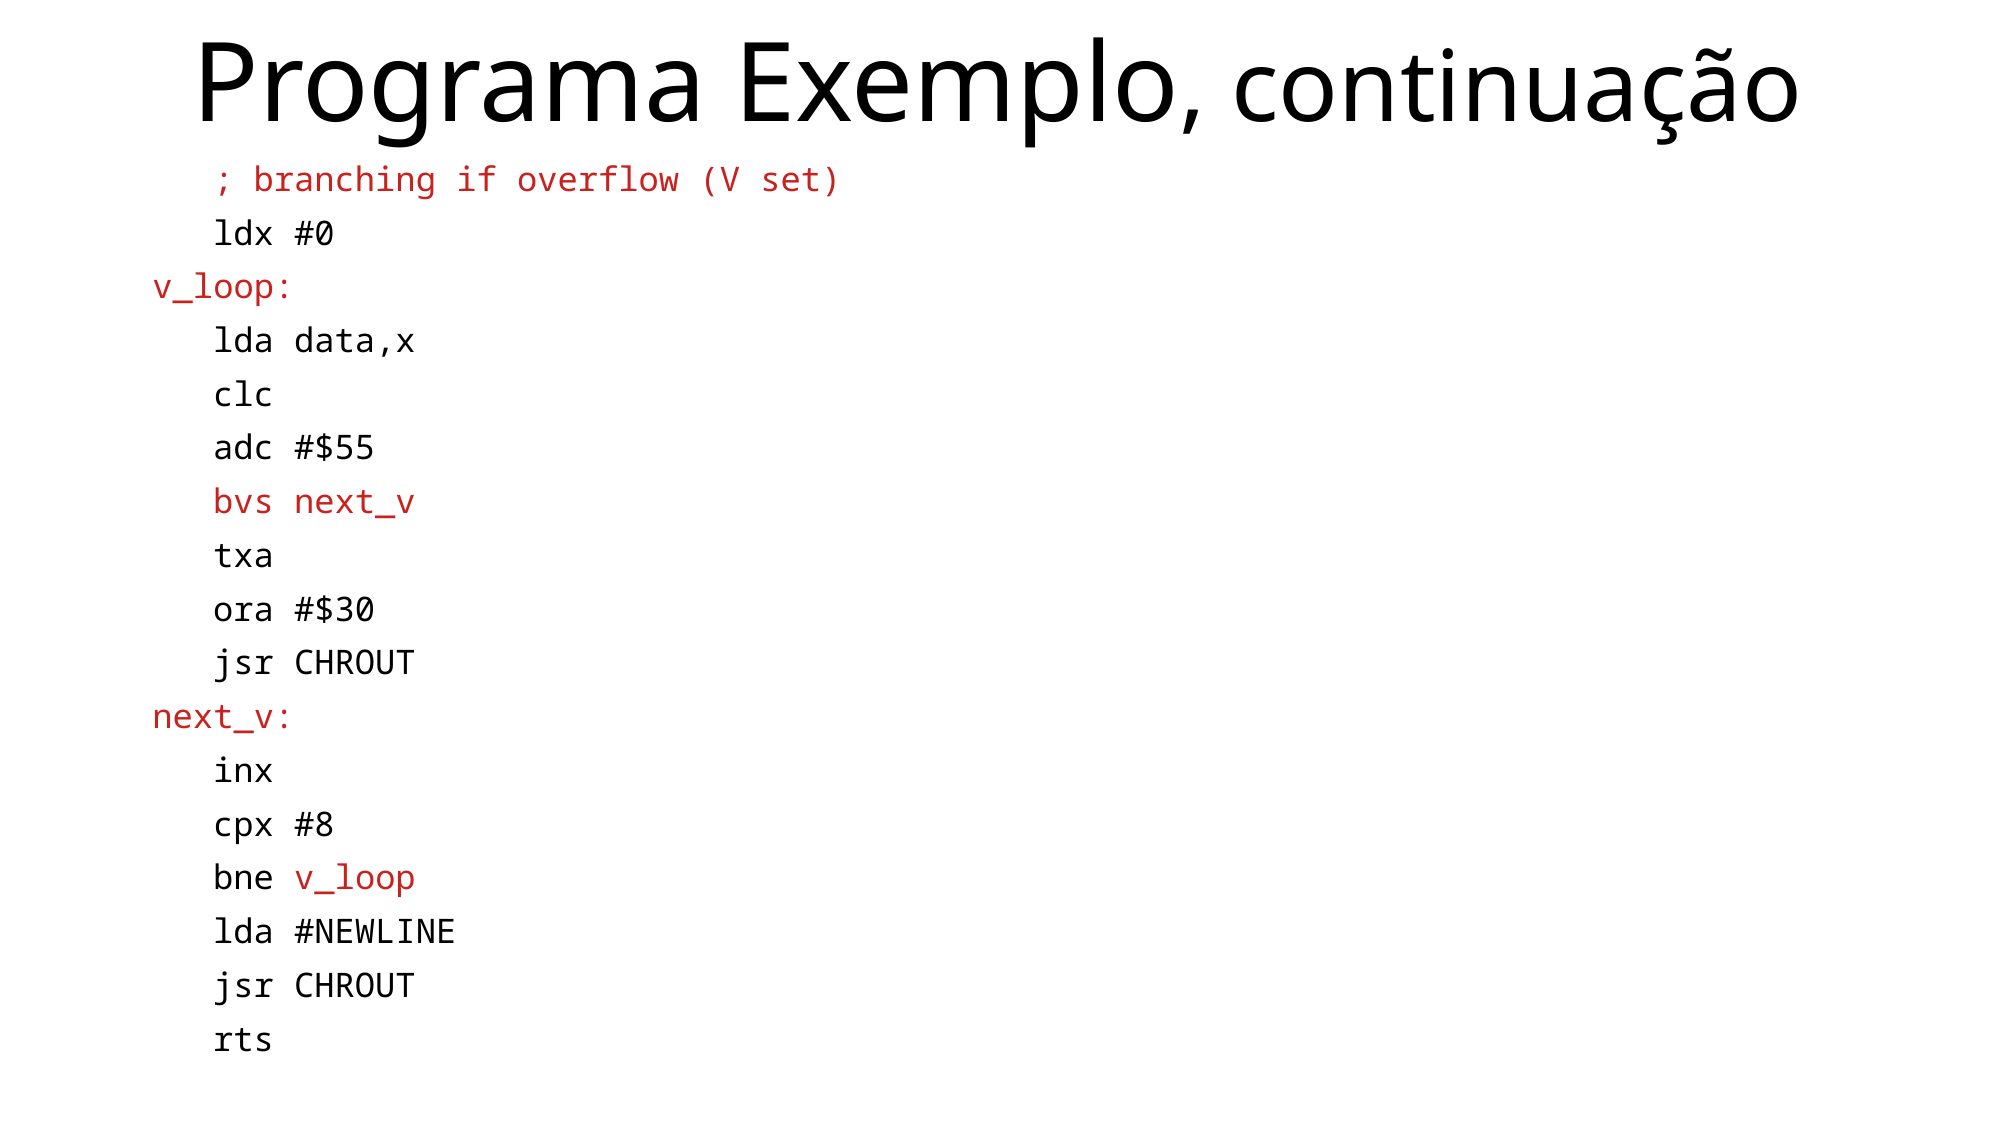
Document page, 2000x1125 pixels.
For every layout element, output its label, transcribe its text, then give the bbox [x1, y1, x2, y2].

title Programa Exemplo, continuação [135, 7, 1861, 165]
list ; branching if overflow (V set) ldx #0 v_loop: lda data,x clc adc #$55 bvs next_v txa ora #$30 jsr CHROUT next_v: inx cpx #8 bne v_loop lda #NEWLINE jsr CHROUT rts [137, 149, 1862, 1081]
